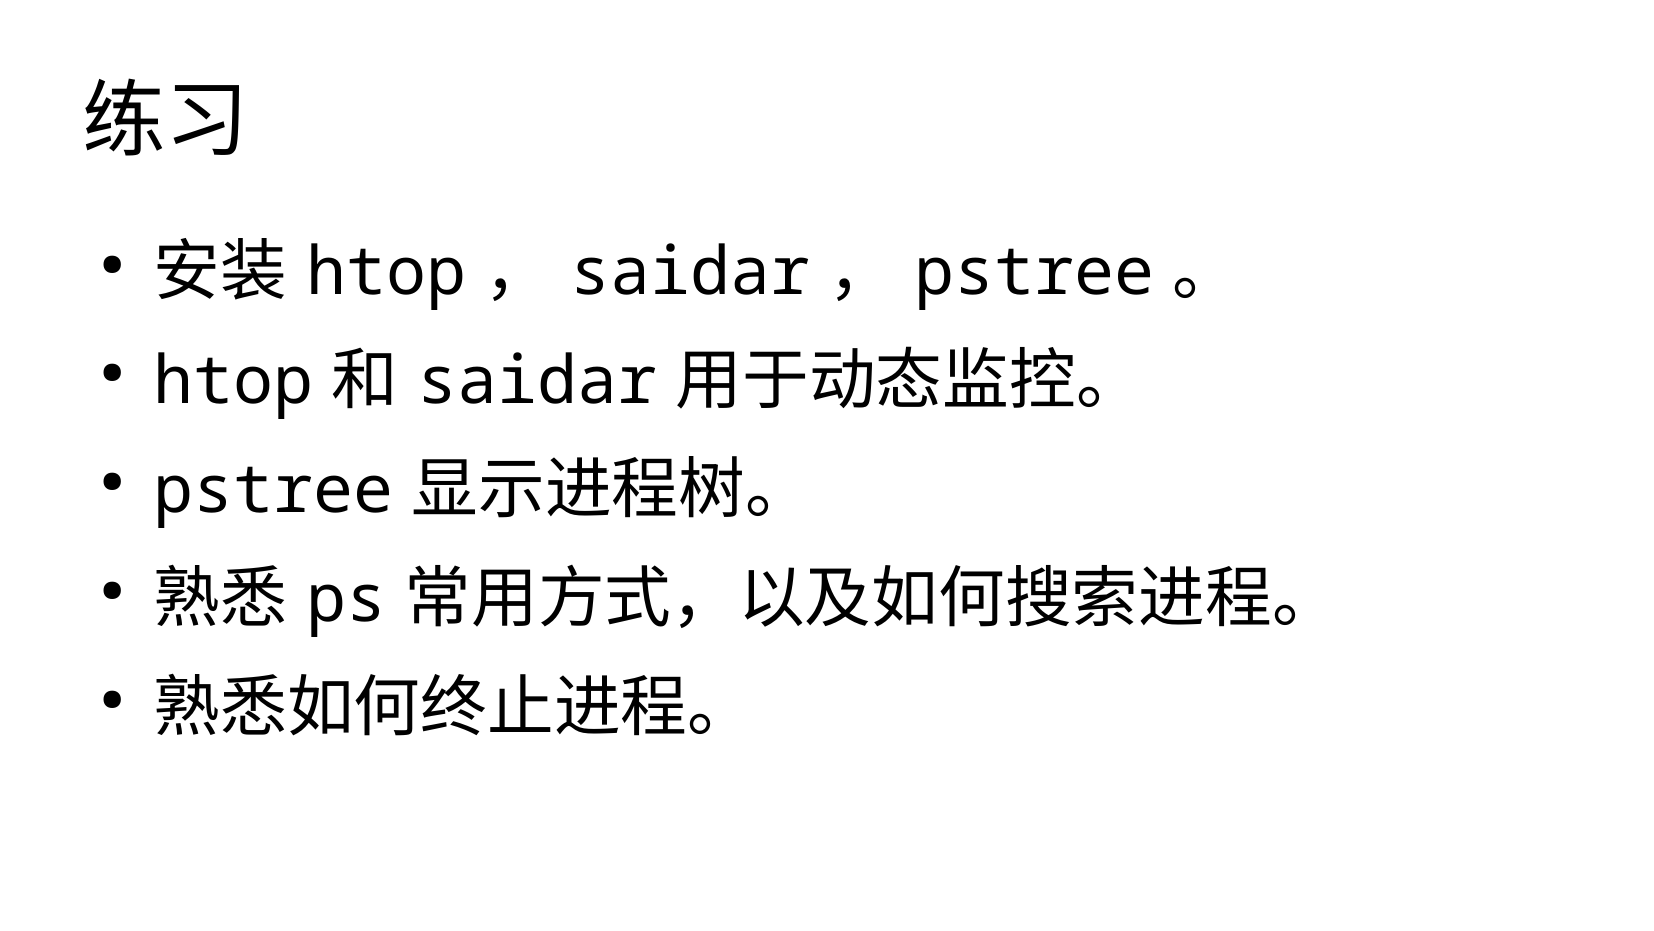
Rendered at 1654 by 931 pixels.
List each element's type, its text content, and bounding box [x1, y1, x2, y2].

list 安装htop，saidar，pstree。 htop和saidar用于动态监控。 pstree显示进程树。 熟悉ps常用方式，以及如何搜索进程。 熟悉如何终止进程。 [82, 217, 1571, 758]
title 练习 [82, 37, 1571, 189]
